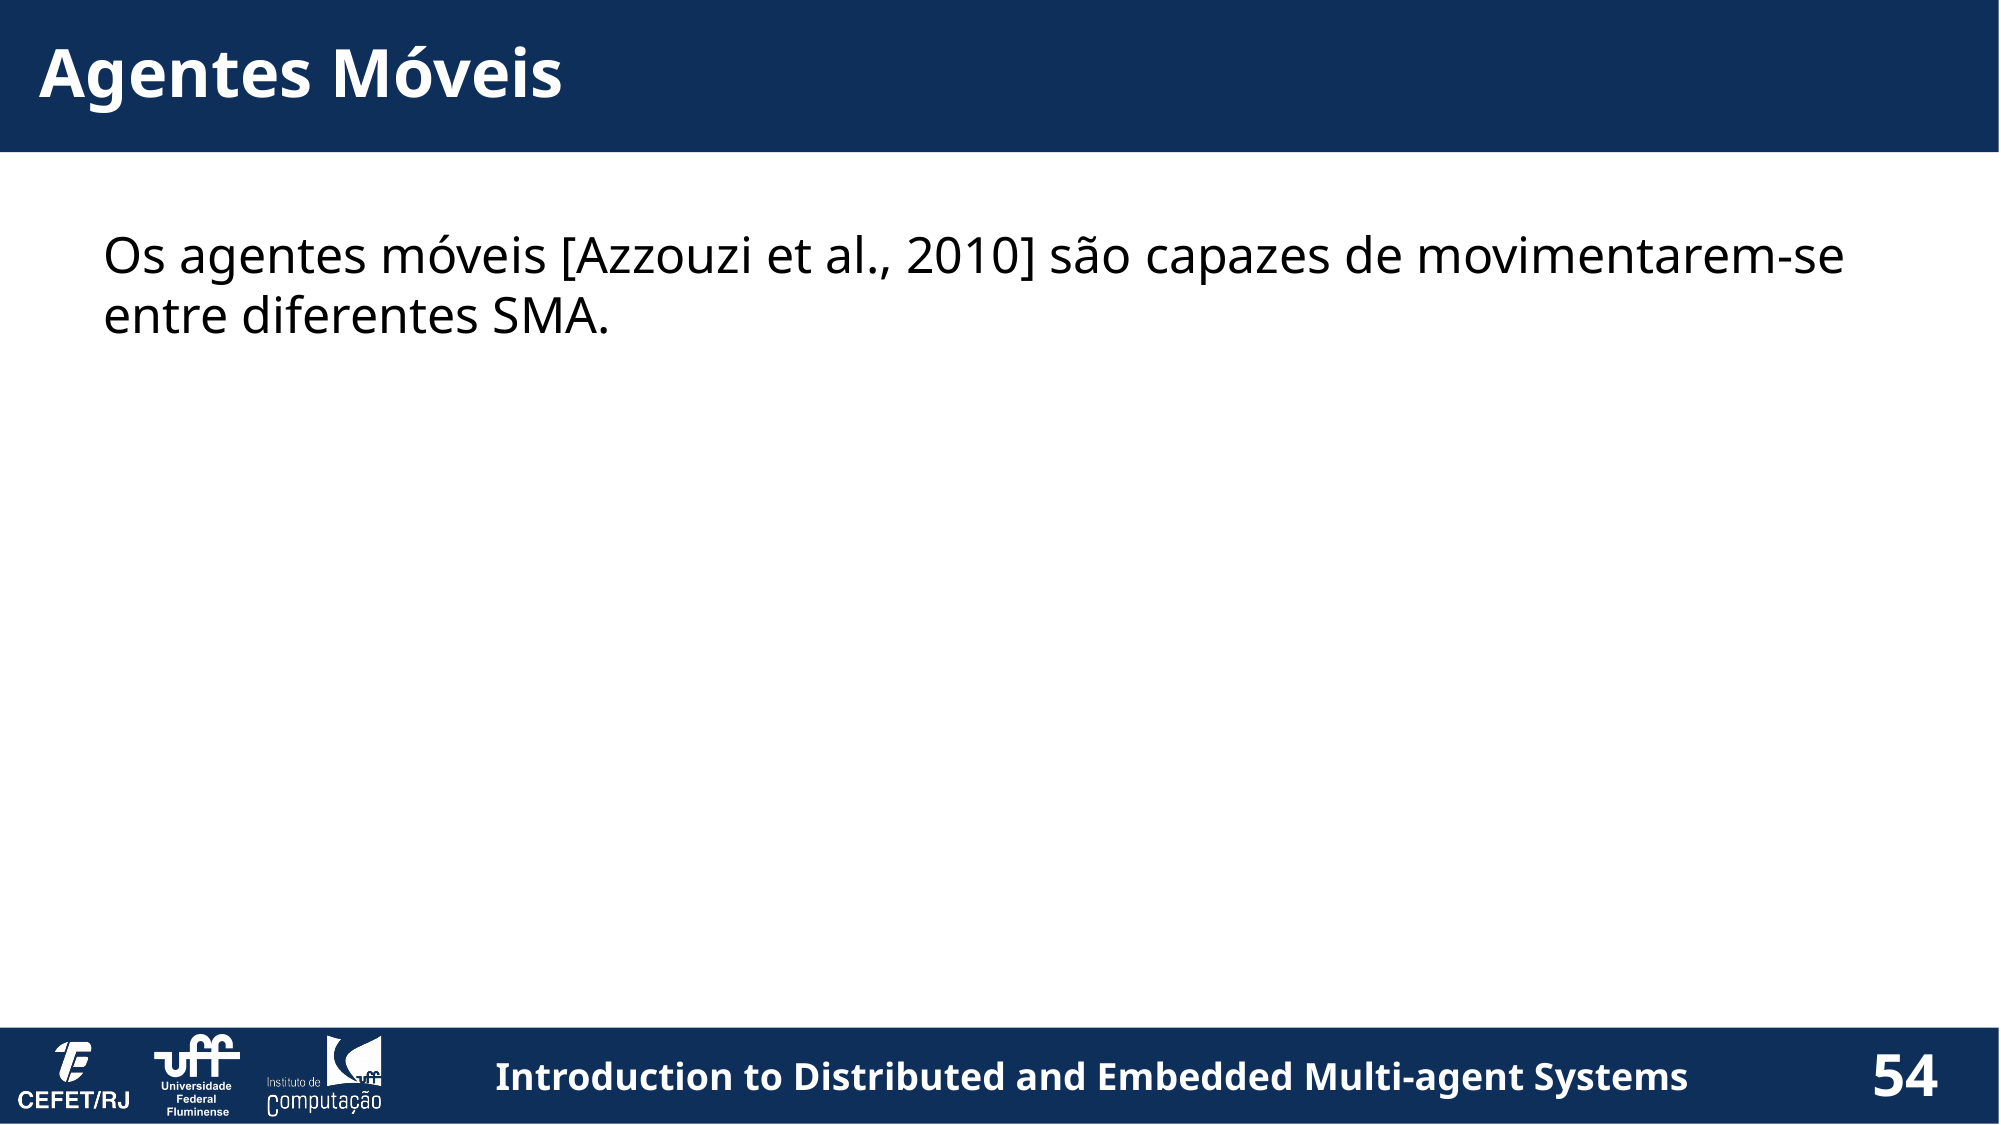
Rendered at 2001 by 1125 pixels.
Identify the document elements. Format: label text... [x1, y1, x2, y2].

text_box Agentes Móveis [25, 23, 1999, 119]
text_box Os agentes móveis [Azzouzi et al., 2010] são capazes de movimentarem-se entre diferentes SMA. [88, 216, 1947, 352]
picture [18, 1021, 129, 1125]
picture [265, 1033, 383, 1117]
picture [153, 1033, 241, 1121]
